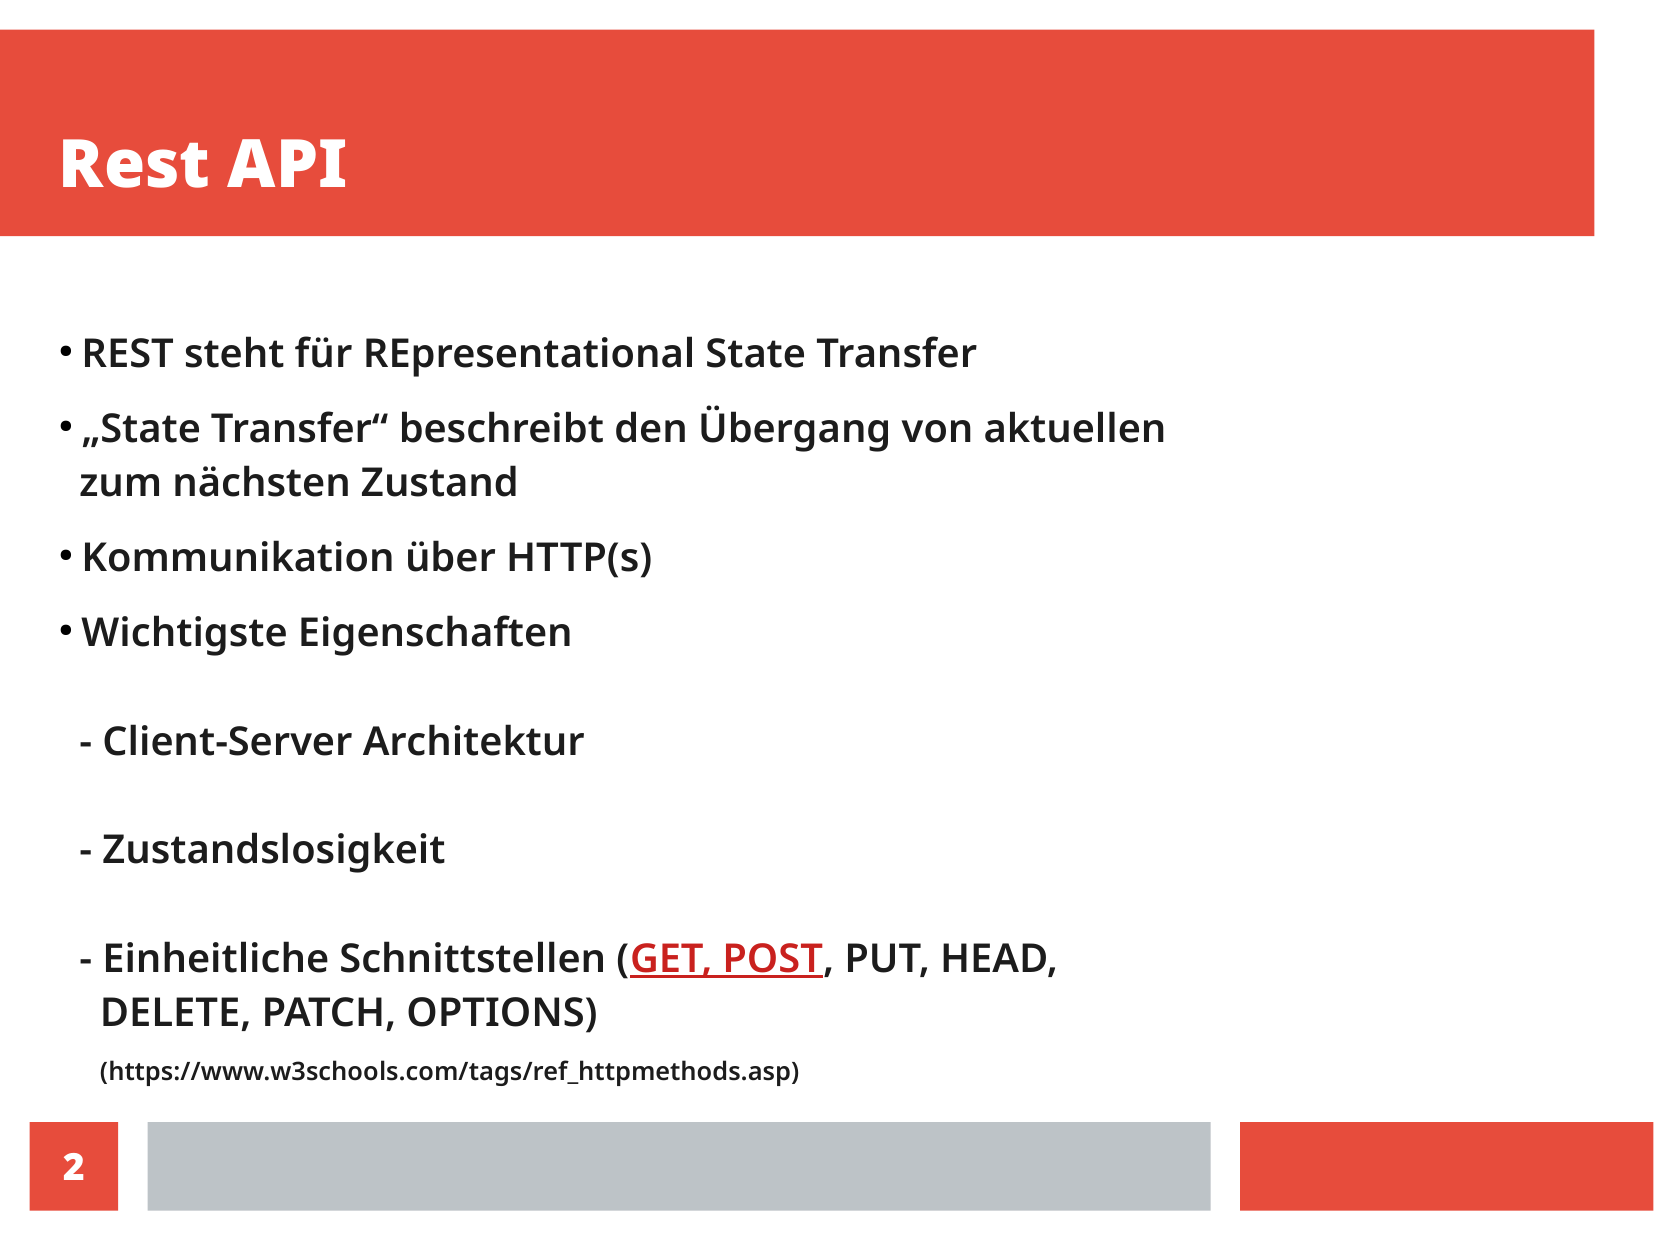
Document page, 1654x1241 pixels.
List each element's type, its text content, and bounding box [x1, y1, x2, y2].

list REST steht für REpresentational State Transfer „State Transfer“ beschreibt den Übergang von aktuellen zum nächsten Zustand Kommunikation über HTTP(s) Wichtigste Eigenschaften - Client-Server Architektur - Zustandslosigkeit - Einheitliche Schnittstellen (GET, POST, PUT, HEAD, DELETE, PATCH, OPTIONS) (https://www.w3schools.com/tags/ref_httpmethods.asp) [59, 324, 1565, 1093]
title Rest API [59, 59, 1595, 207]
